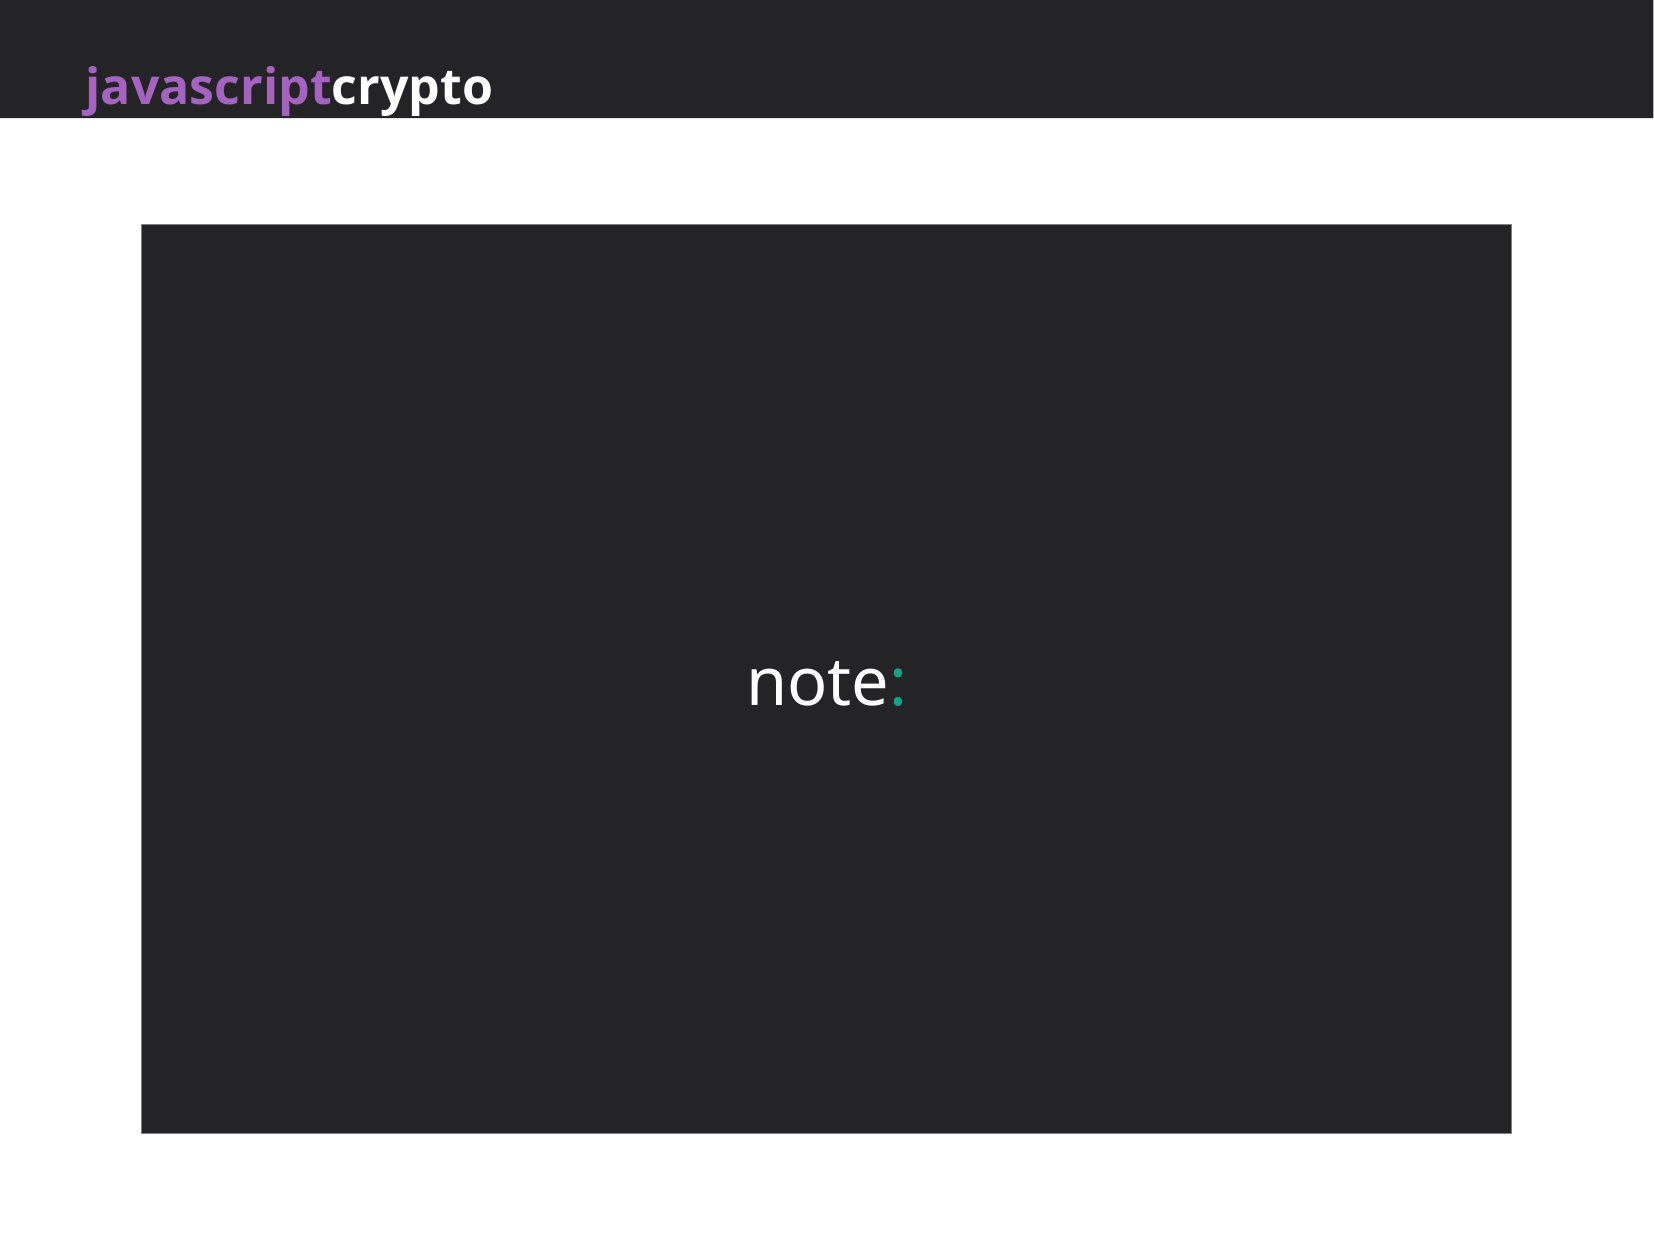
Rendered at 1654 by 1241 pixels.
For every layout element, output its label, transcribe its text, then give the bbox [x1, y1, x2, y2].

text_box javascriptcrypto [70, 43, 544, 119]
text_box note: [141, 224, 1512, 1134]
text_box [0, 0, 1654, 119]
text_box [165, 531, 1441, 1087]
